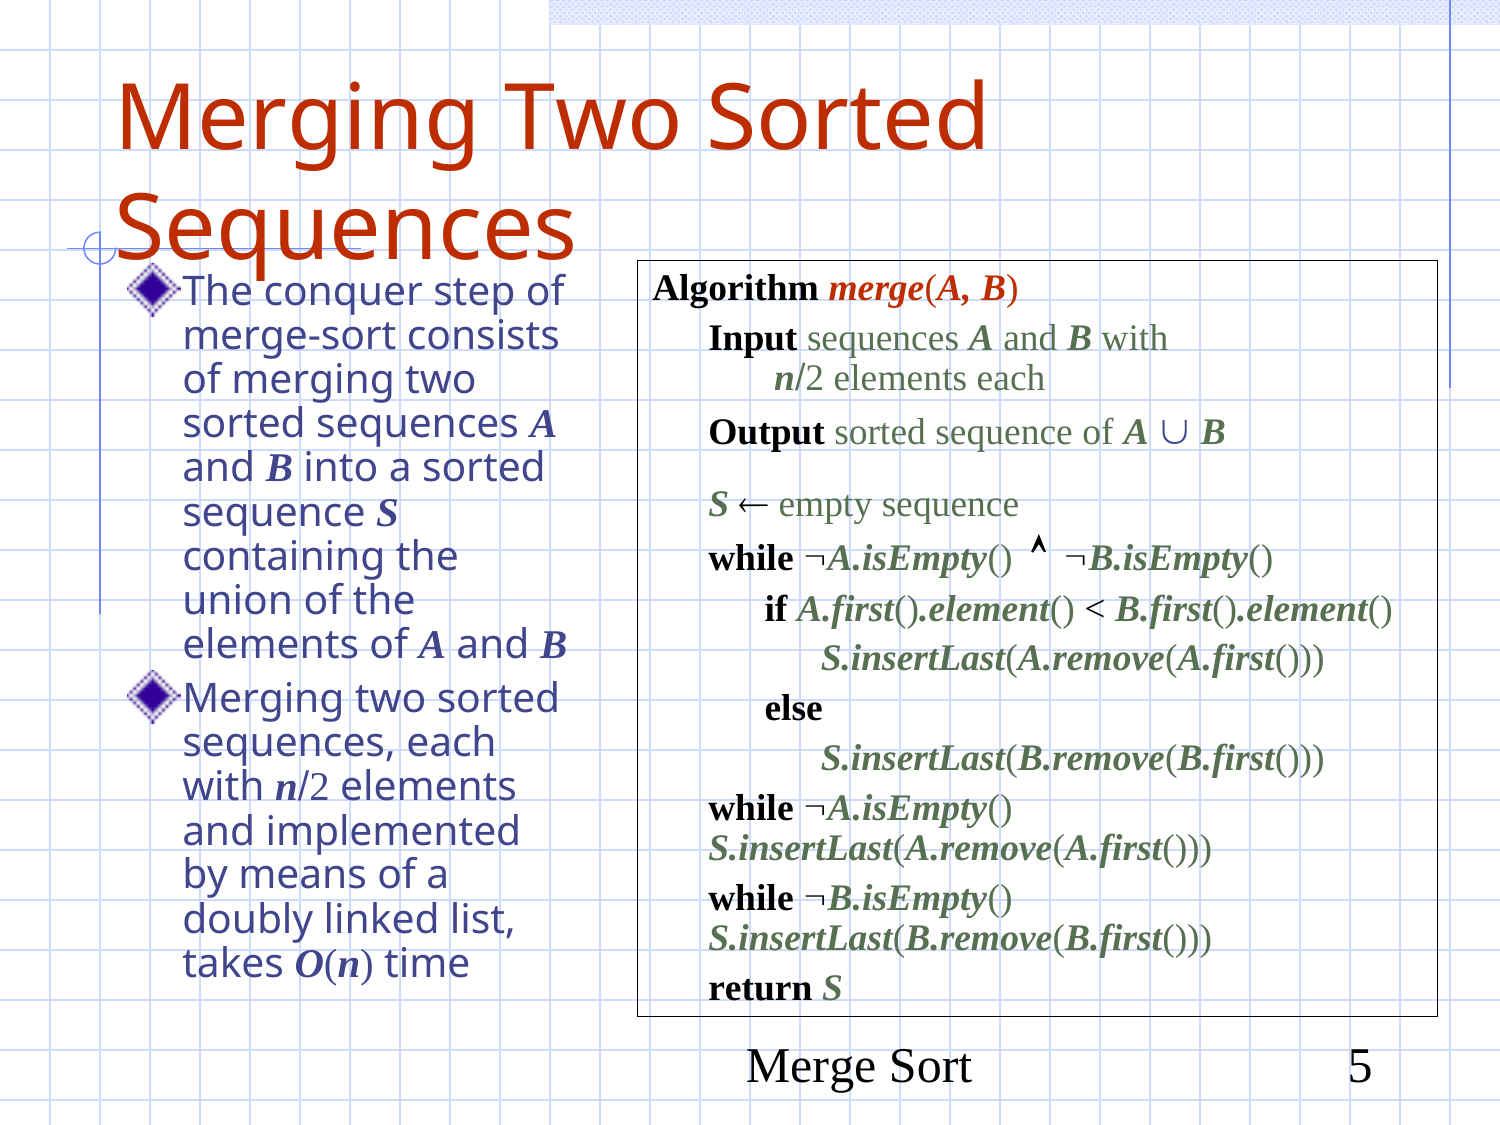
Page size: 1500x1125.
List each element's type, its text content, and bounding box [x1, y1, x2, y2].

picture [1451, 0, 1500, 25]
text_box Algorithm merge(A, B) Input sequences A and B with n2 elements each Output sorted sequence of A  B S  empty sequence while A.isEmpty() B.isEmpty() if A.first().element() < B.first().element() S.insertLast(A.remove(A.first())) else S.insertLast(B.remove(B.first())) while A.isEmpty() S.insertLast(A.remove(A.first())) while B.isEmpty() S.insertLast(B.remove(B.first())) return S [637, 260, 1438, 1017]
list The conquer step of merge-sort consists of merging two sorted sequences A and B into a sorted sequence S containing the union of the elements of A and B Merging two sorted sequences, each with n2 elements and implemented by means of a doubly linked list, takes O(n) time [112, 262, 588, 1038]
title Merging Two Sorted Sequences [99, 49, 1425, 238]
picture [549, 0, 1449, 25]
